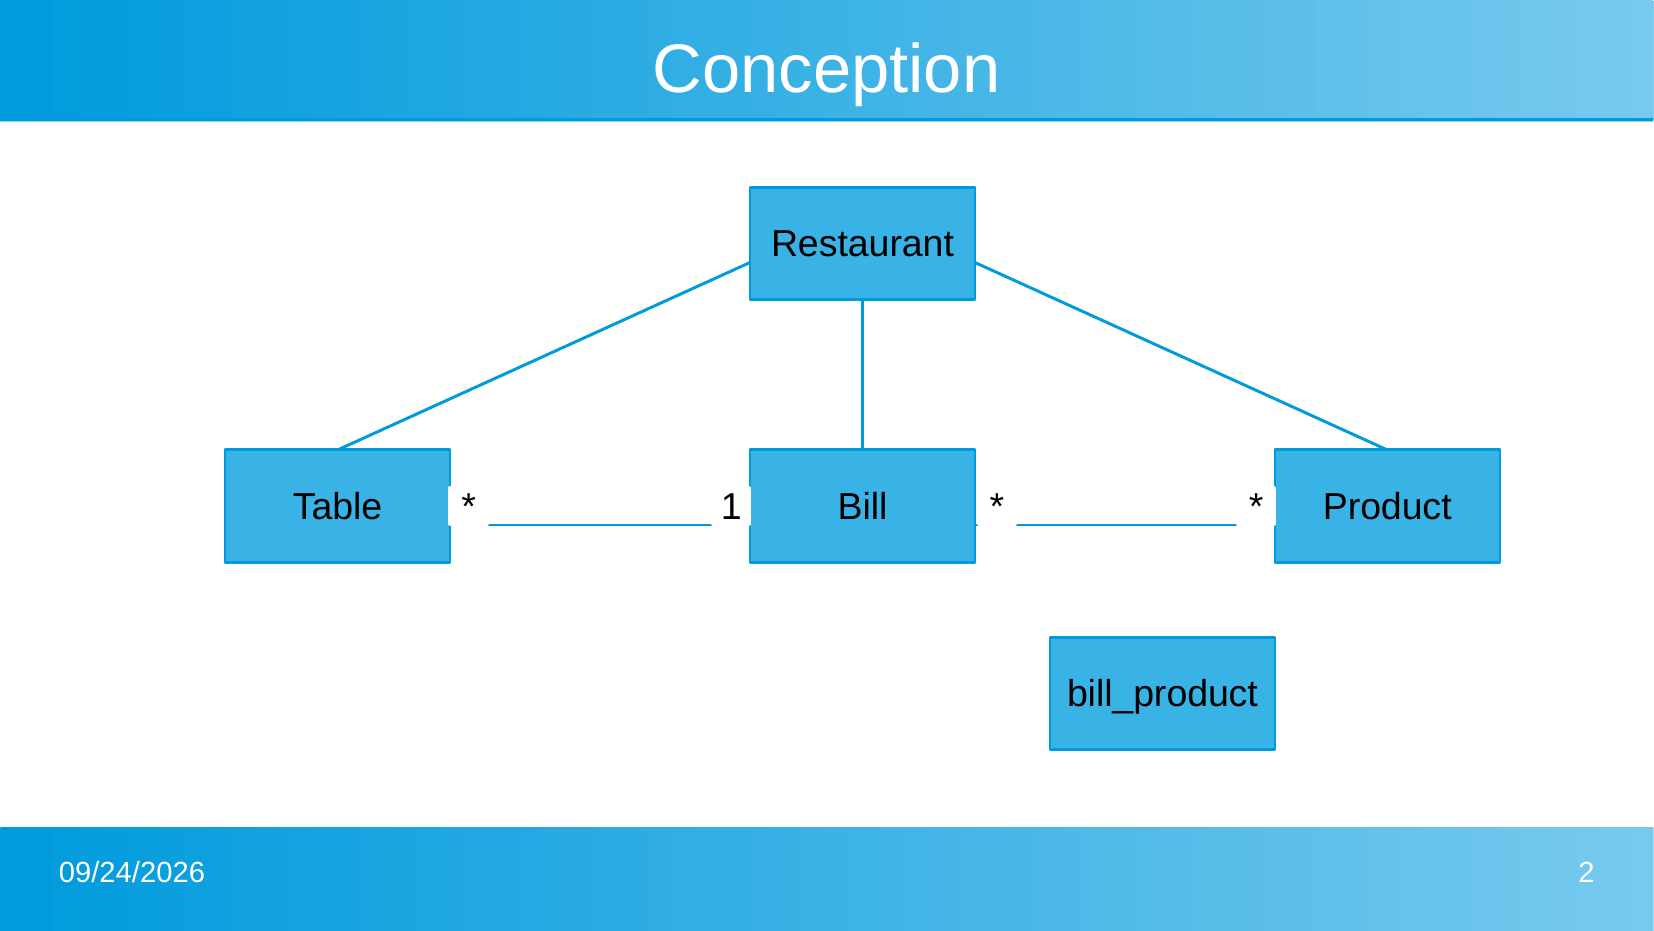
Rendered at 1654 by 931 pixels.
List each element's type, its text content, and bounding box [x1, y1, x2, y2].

text_box * [1237, 487, 1275, 525]
text_box bill_product [1050, 637, 1276, 750]
text_box Product [1275, 449, 1501, 563]
text_box Restaurant [750, 187, 976, 300]
title Conception [59, 29, 1595, 108]
text_box Bill [750, 449, 976, 563]
text_box Table [225, 449, 451, 563]
text_box * [449, 487, 488, 525]
text_box * [978, 487, 1016, 525]
text_box 1 [712, 487, 750, 525]
